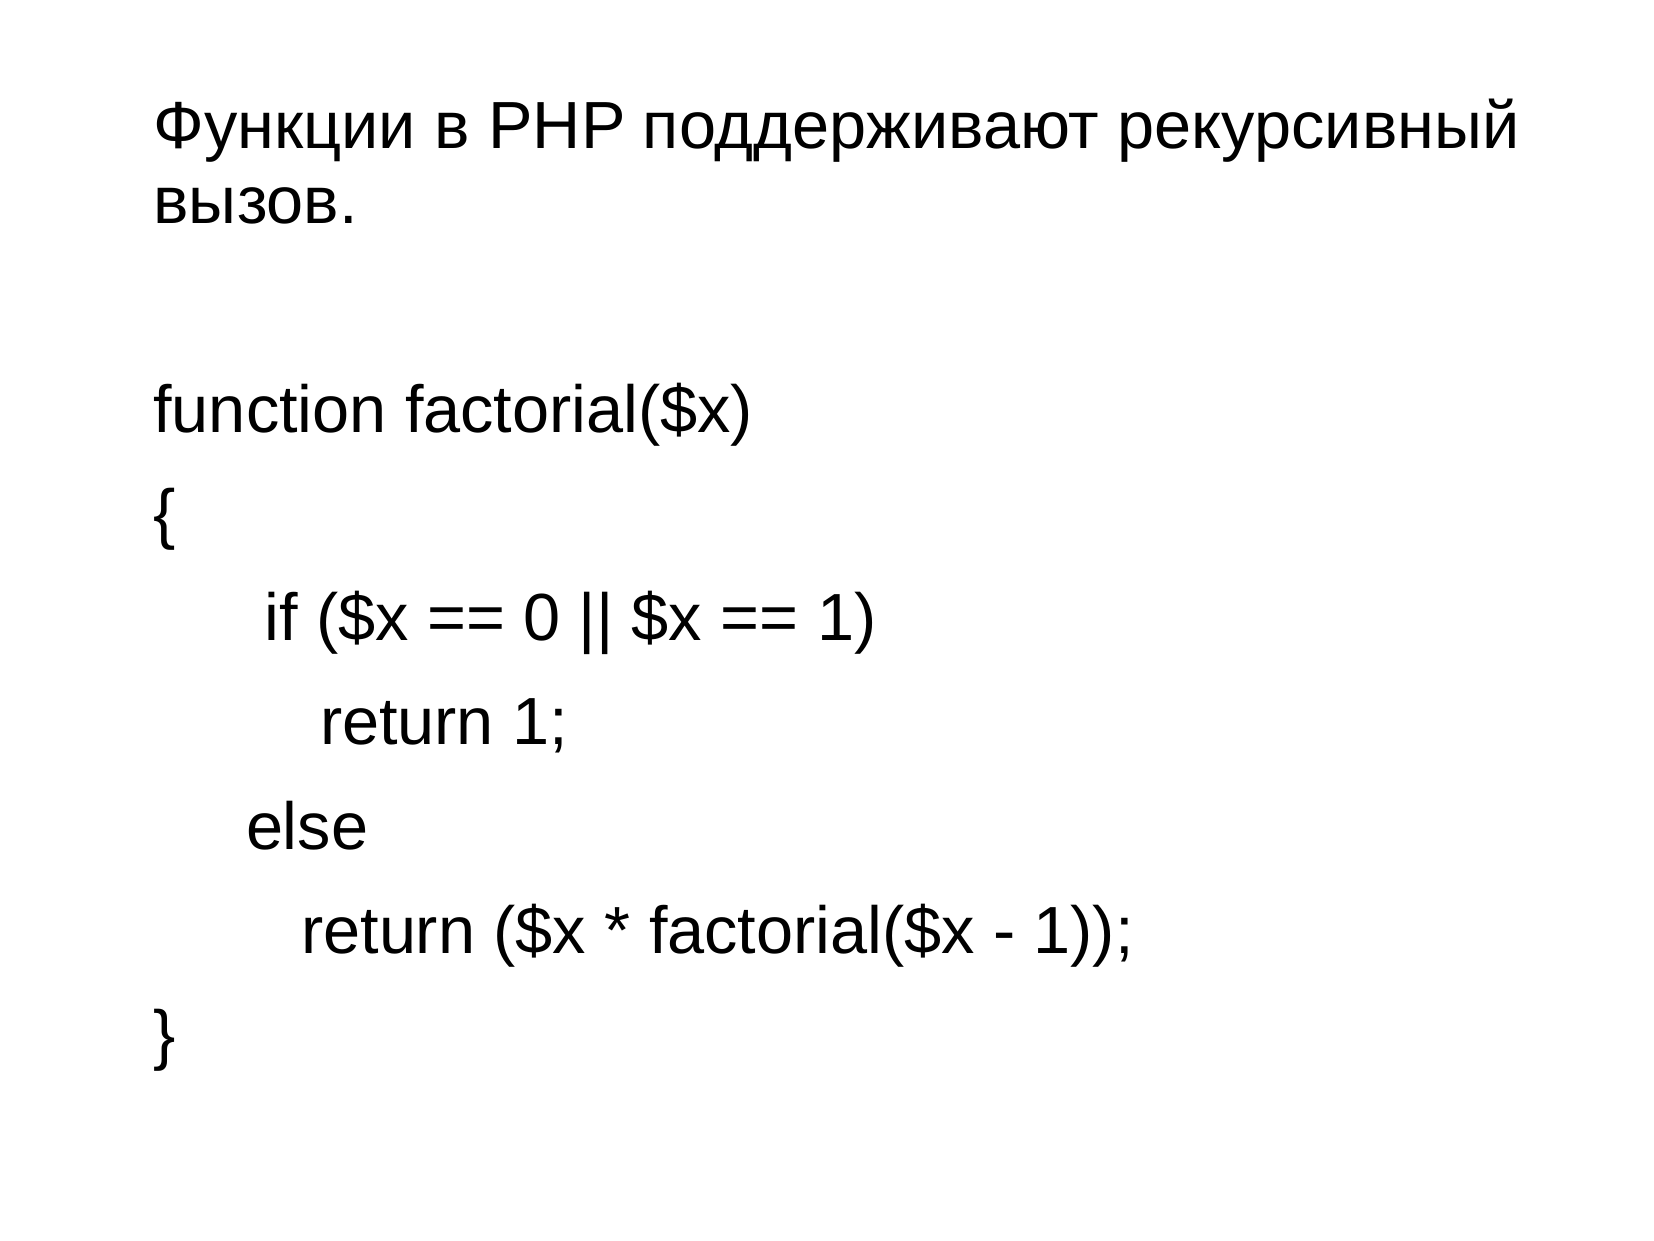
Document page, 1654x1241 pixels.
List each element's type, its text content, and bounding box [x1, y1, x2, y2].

list Функции в PHP поддерживают рекурсивный вызов. function factorial($x) { if ($x == 0 || $x == 1) return 1; else return ($x * factorial($x - 1)); } [82, 88, 1571, 1109]
